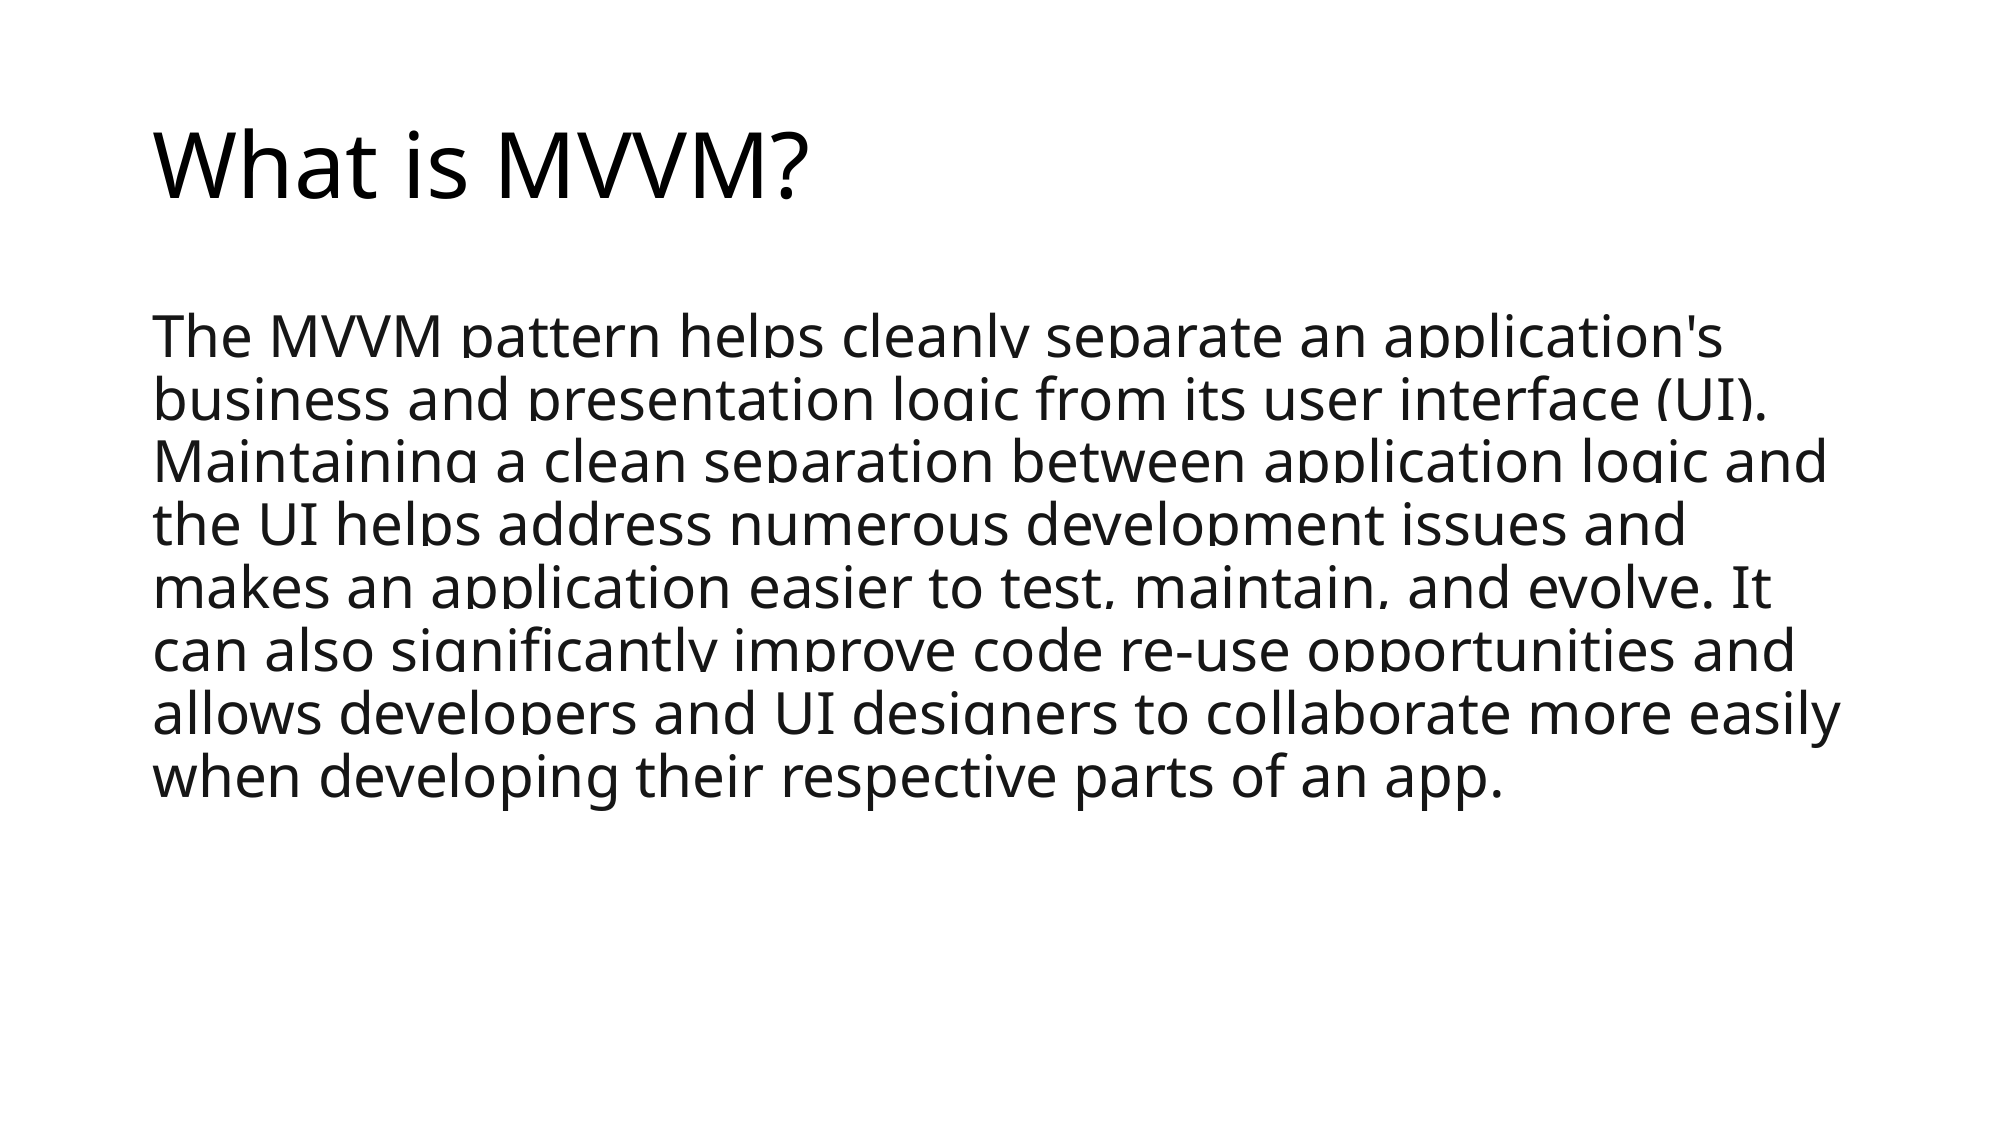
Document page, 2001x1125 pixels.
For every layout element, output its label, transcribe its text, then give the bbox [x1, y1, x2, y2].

title What is MVVM? [137, 59, 1863, 278]
list The MVVM pattern helps cleanly separate an application's business and presentation logic from its user interface (UI). Maintaining a clean separation between application logic and the UI helps address numerous development issues and makes an application easier to test, maintain, and evolve. It can also significantly improve code re-use opportunities and allows developers and UI designers to collaborate more easily when developing their respective parts of an app. [137, 299, 1863, 1014]
